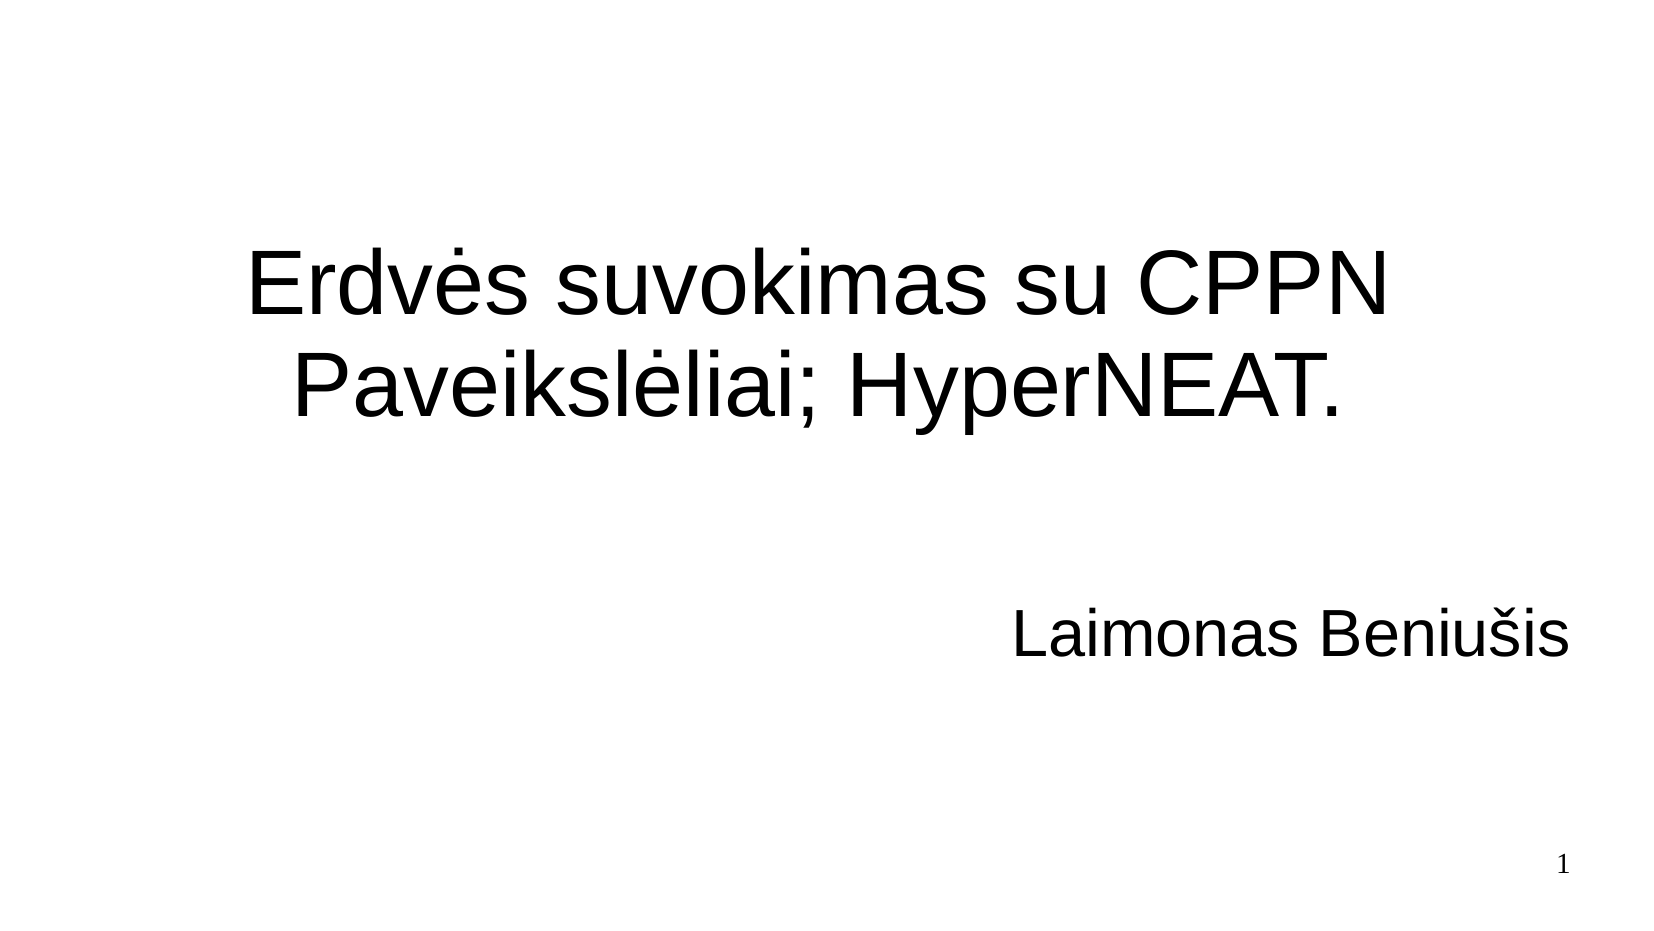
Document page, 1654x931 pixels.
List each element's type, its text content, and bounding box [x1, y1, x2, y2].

subtitle Laimonas Beniušis [82, 510, 1571, 758]
title Erdvės suvokimas su CPPN Paveikslėliai; HyperNEAT. [75, 231, 1564, 437]
